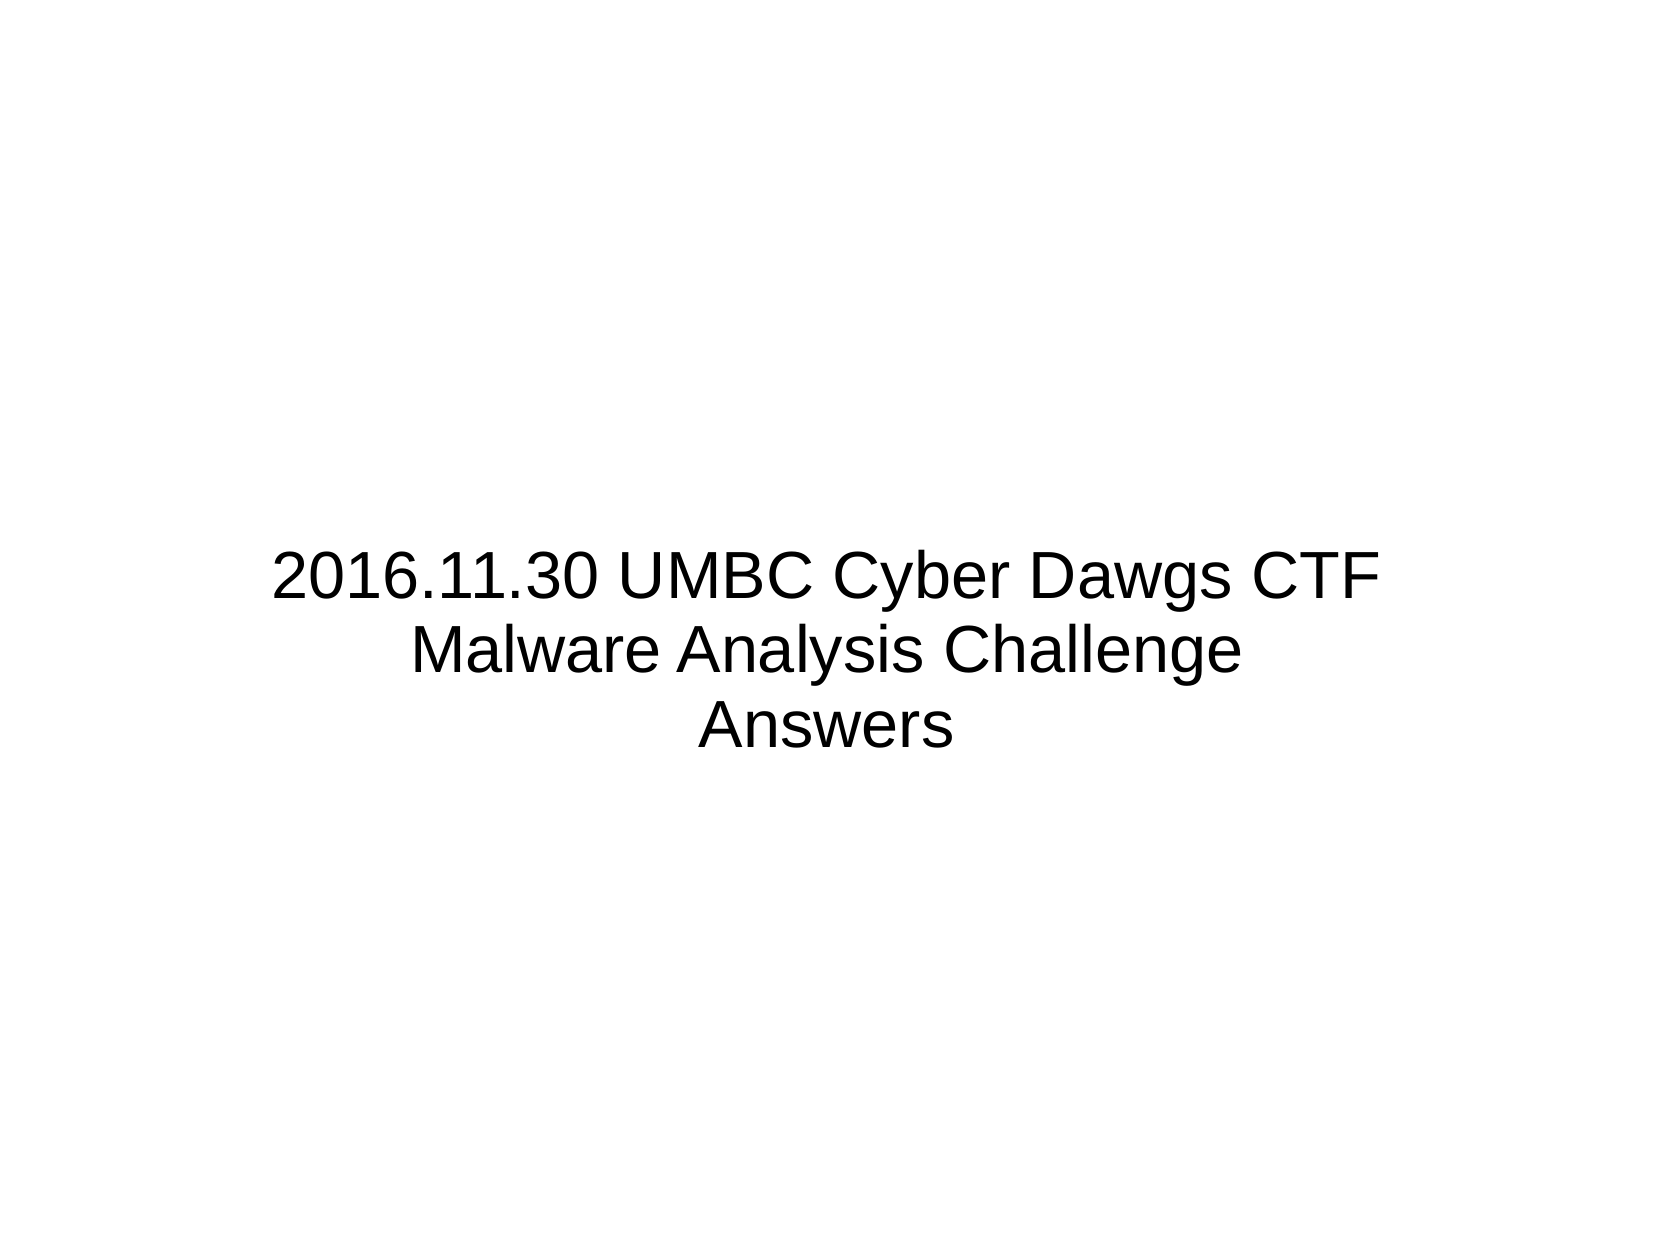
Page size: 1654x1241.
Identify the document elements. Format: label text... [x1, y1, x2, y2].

subtitle 2016.11.30 UMBC Cyber Dawgs CTF Malware Analysis Challenge Answers [82, 290, 1571, 1010]
